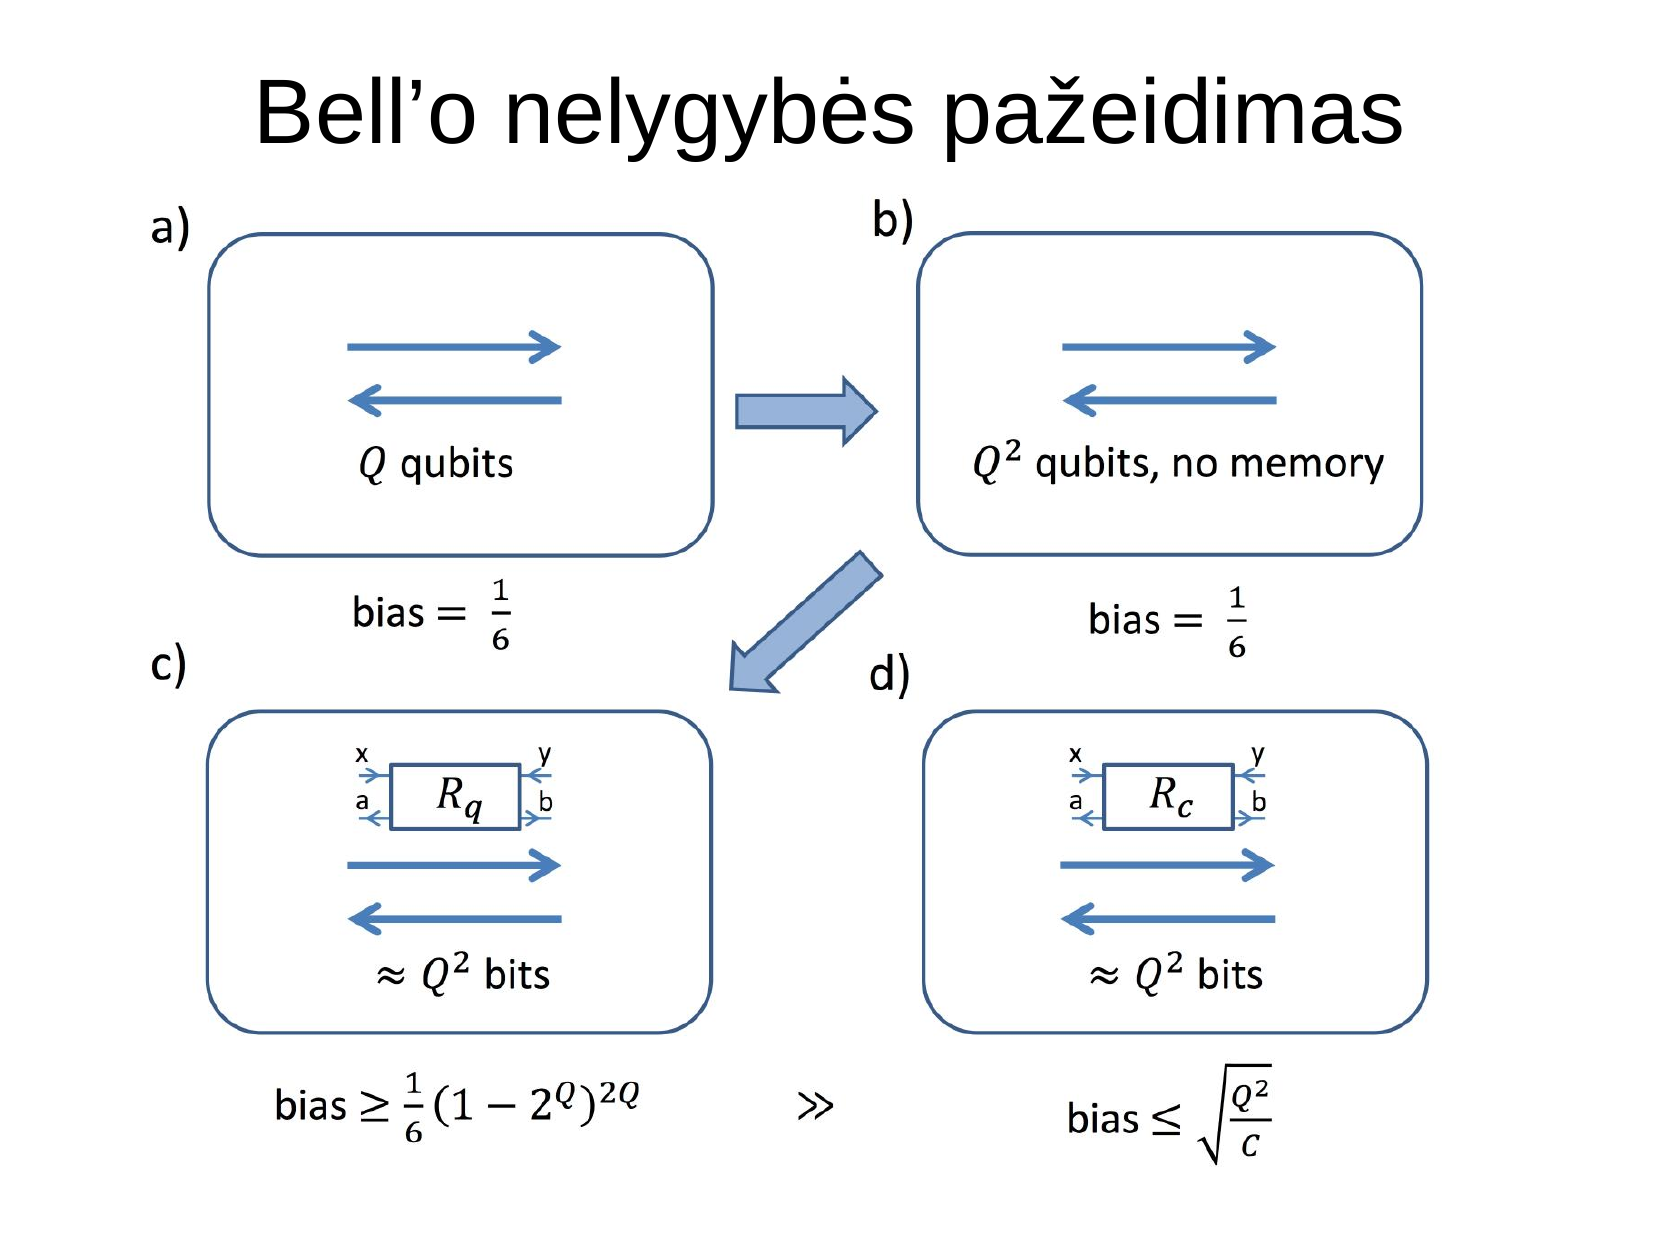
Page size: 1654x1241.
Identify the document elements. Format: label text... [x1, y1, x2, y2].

picture [120, 179, 1481, 1201]
title Bell’o nelygybės pažeidimas [86, 58, 1576, 166]
